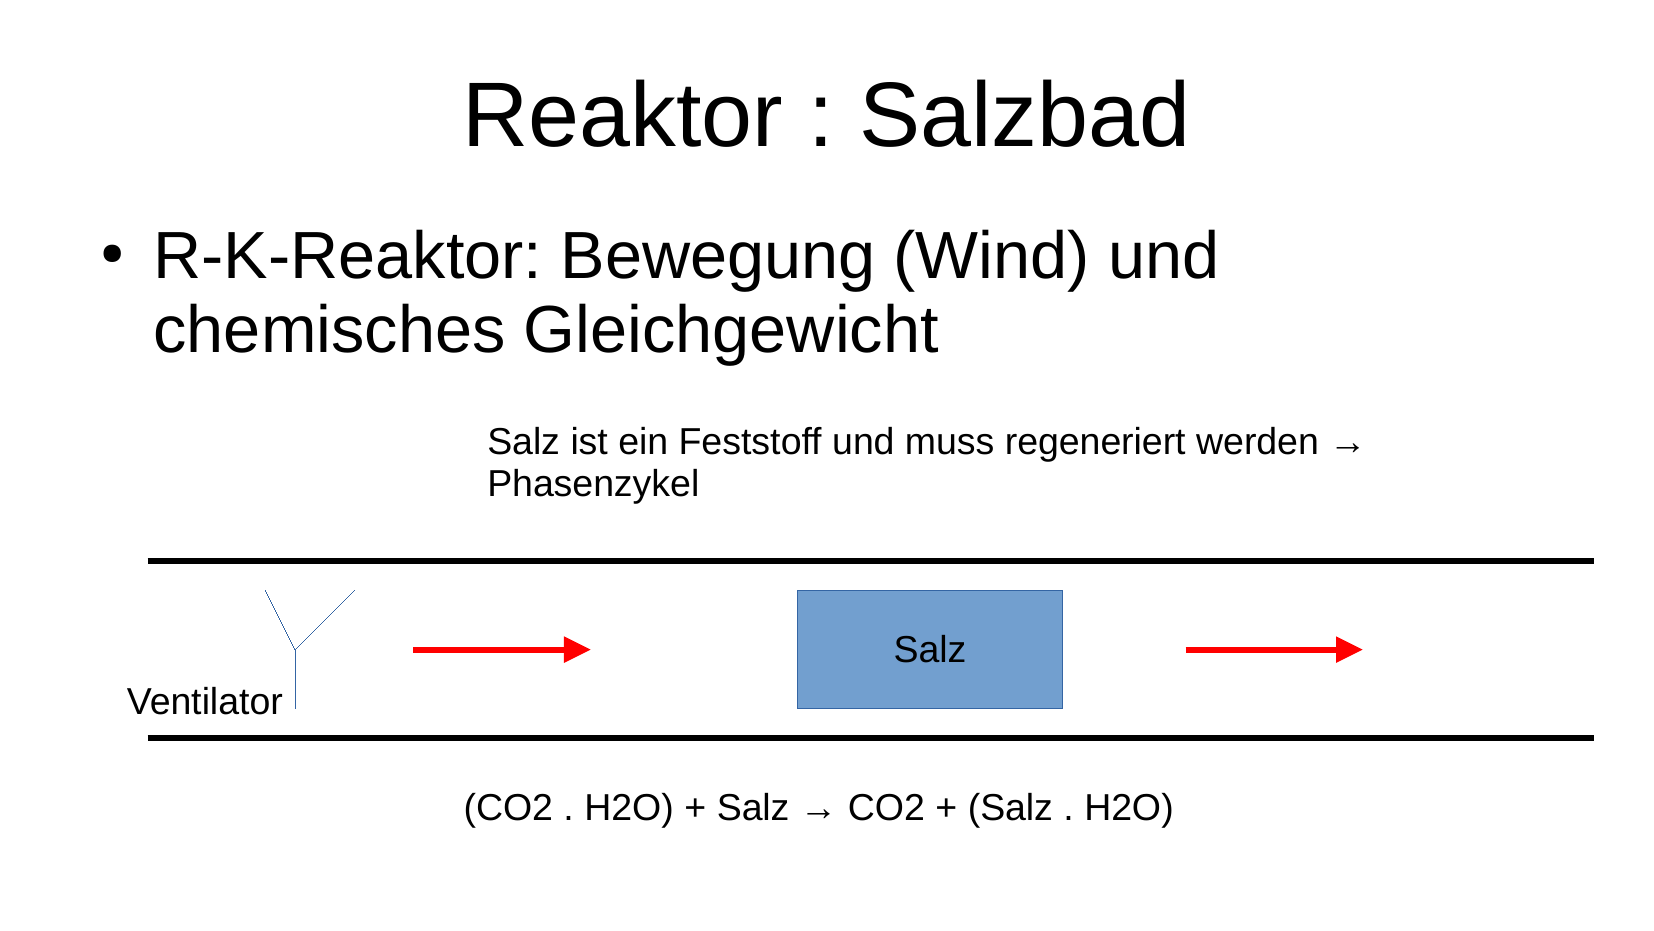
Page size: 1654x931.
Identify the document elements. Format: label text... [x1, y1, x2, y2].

text_box (CO2 . H2O) + Salz → CO2 + (Salz . H2O) [448, 779, 1264, 837]
title Reaktor : Salzbad [82, 37, 1571, 193]
text_box Salz [797, 590, 1063, 709]
text_box Ventilator [112, 673, 319, 733]
list R-K-Reaktor: Bewegung (Wind) und chemisches Gleichgewicht [82, 217, 1571, 384]
text_box Salz ist ein Feststoff und muss regeneriert werden → Phasenzykel [472, 413, 1388, 513]
